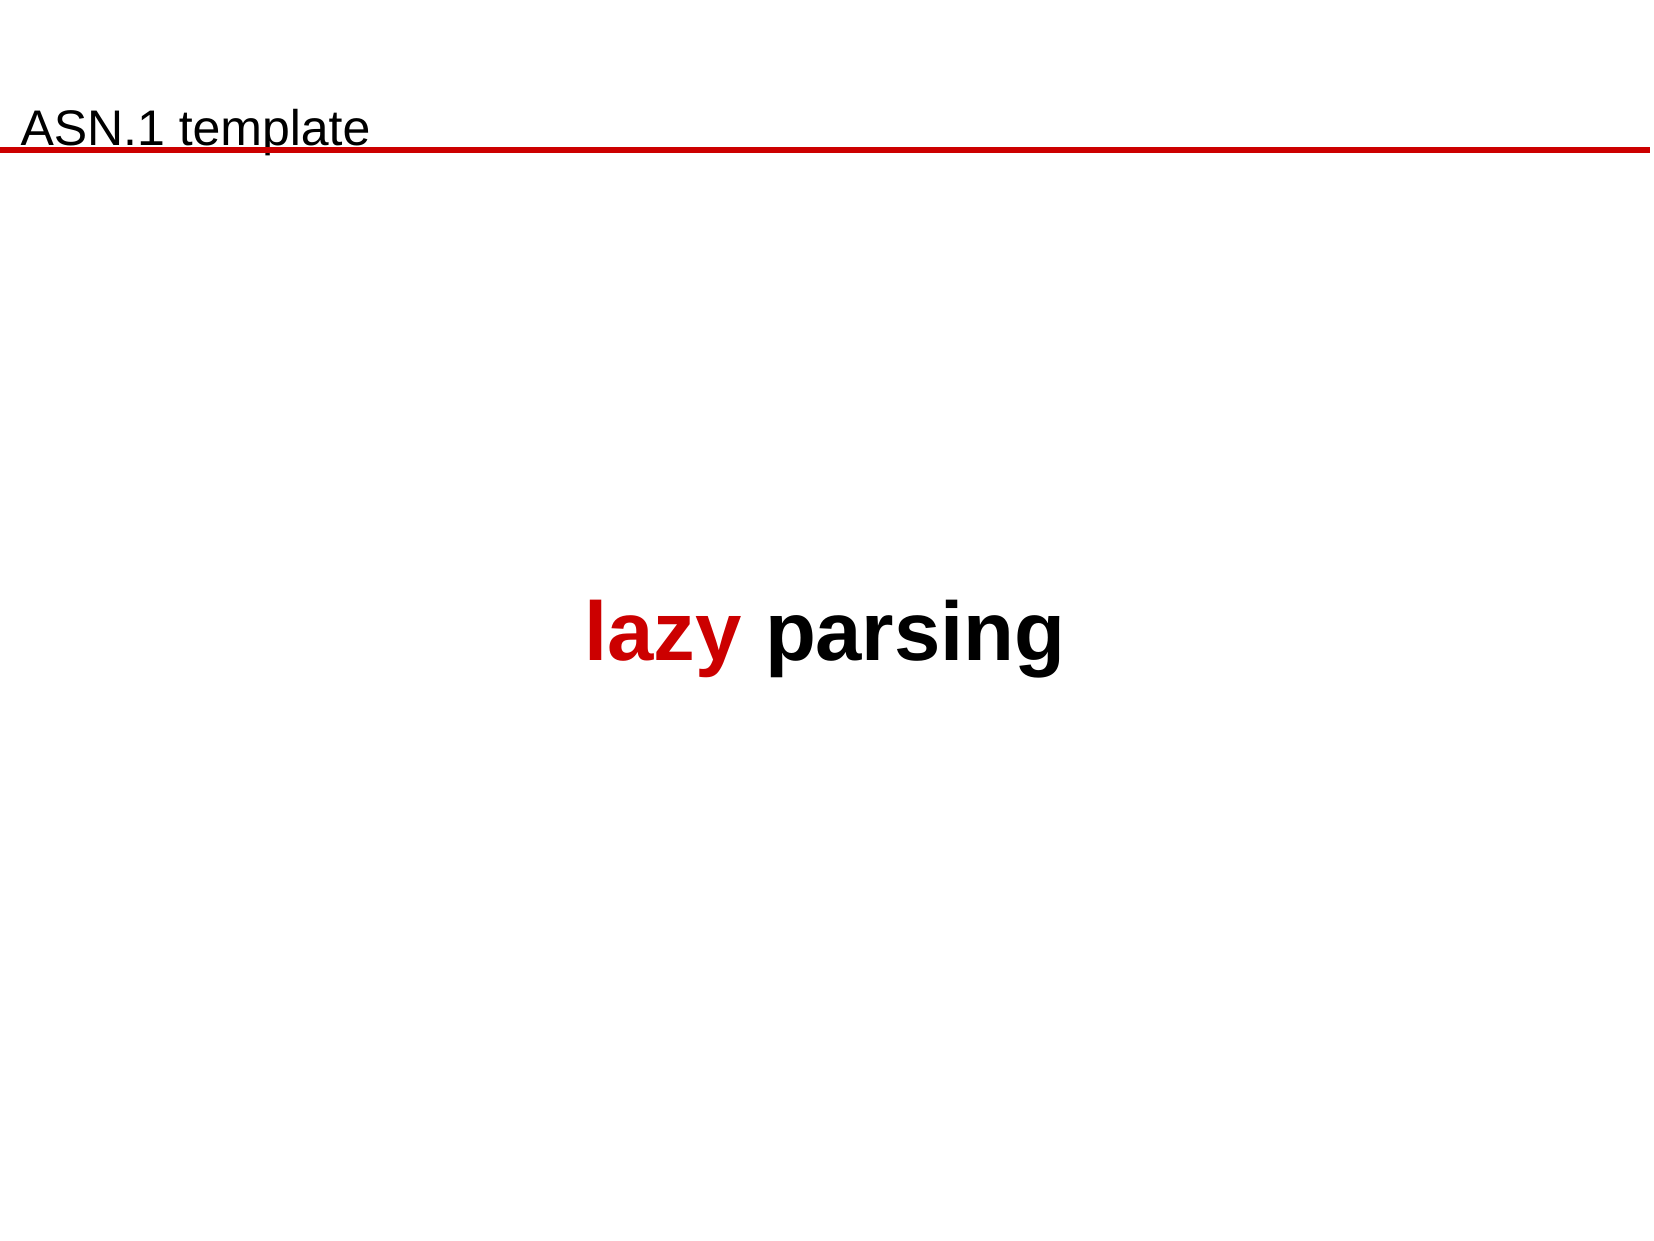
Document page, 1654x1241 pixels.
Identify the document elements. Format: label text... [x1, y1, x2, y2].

subtitle [0, 153, 1654, 1241]
text_box ASN.1 template [5, 92, 1654, 331]
text_box lazy parsing [0, 585, 1651, 679]
subtitle [0, 0, 1654, 147]
